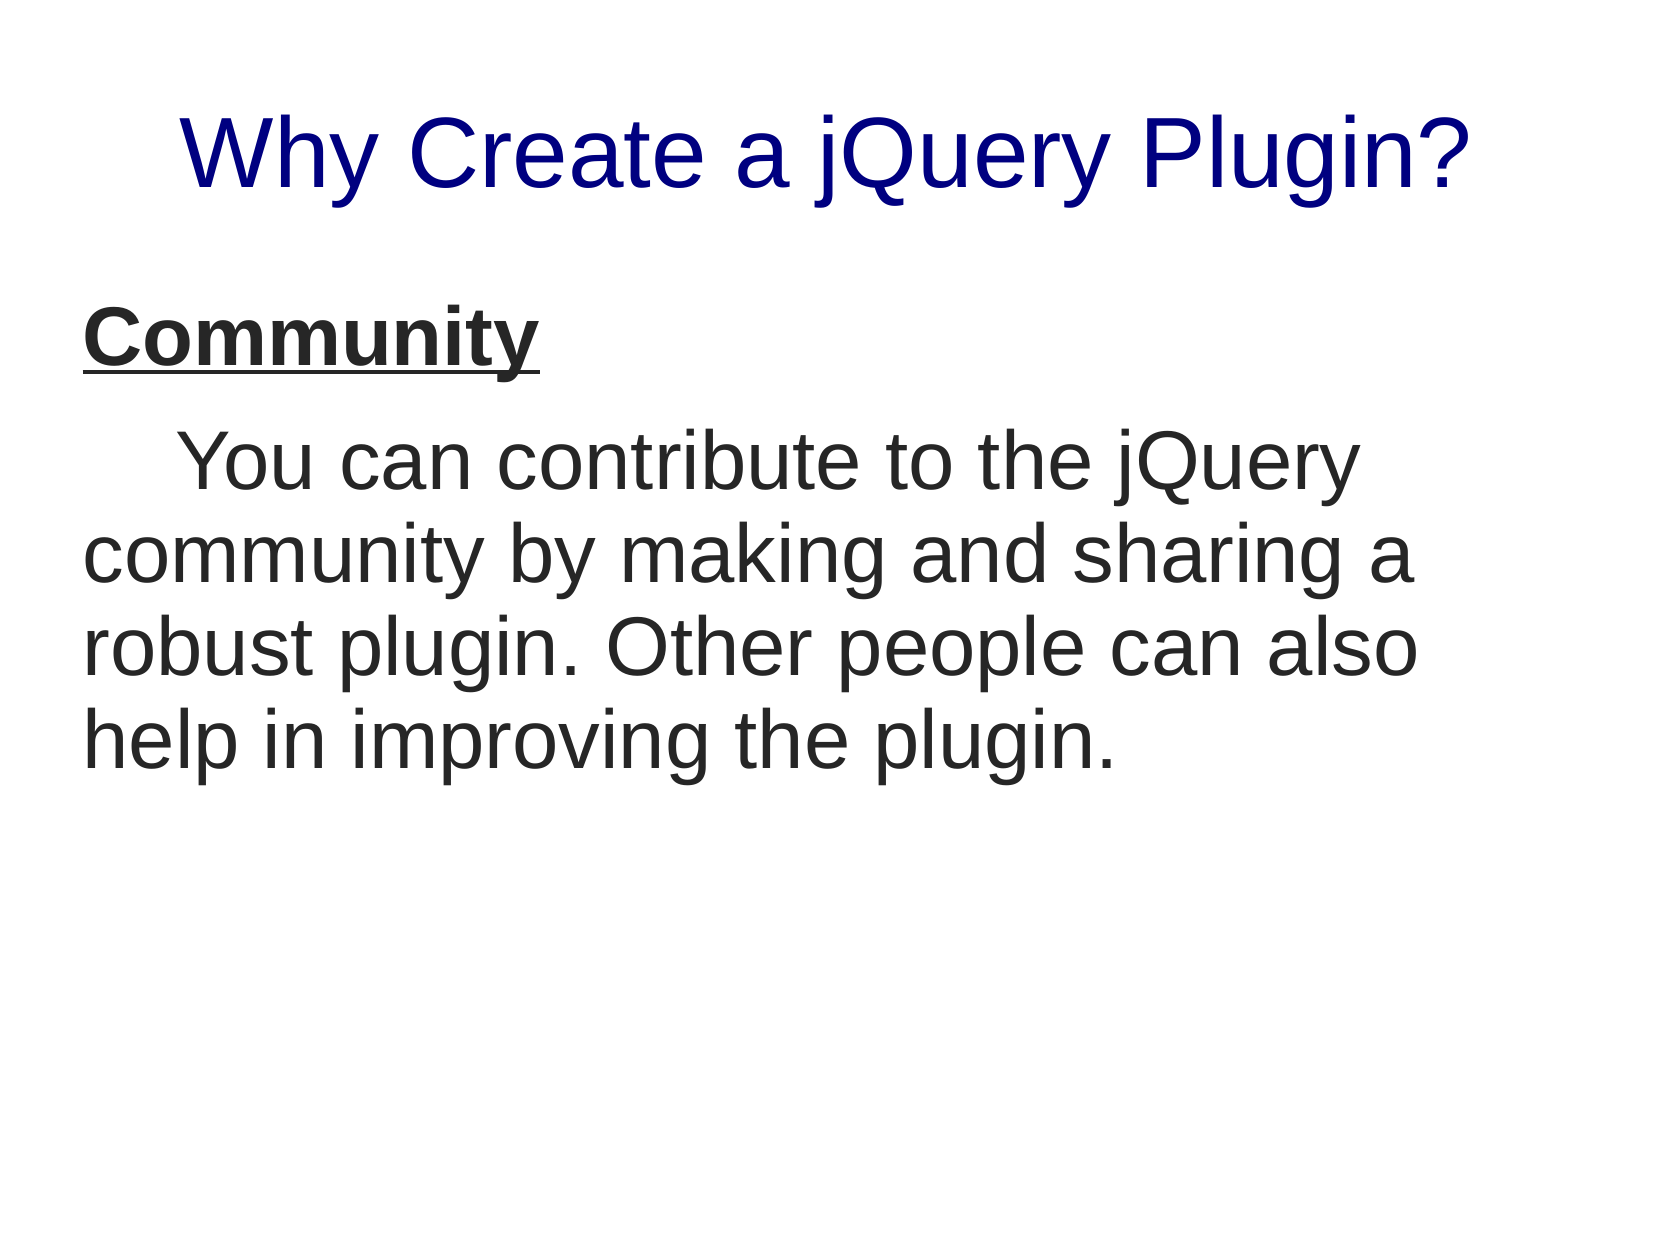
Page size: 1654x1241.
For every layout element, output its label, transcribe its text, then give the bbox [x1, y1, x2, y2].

title Why Create a jQuery Plugin? [82, 49, 1571, 257]
list Community You can contribute to the jQuery community by making and sharing a robust plugin. Other people can also help in improving the plugin. [82, 290, 1571, 1109]
